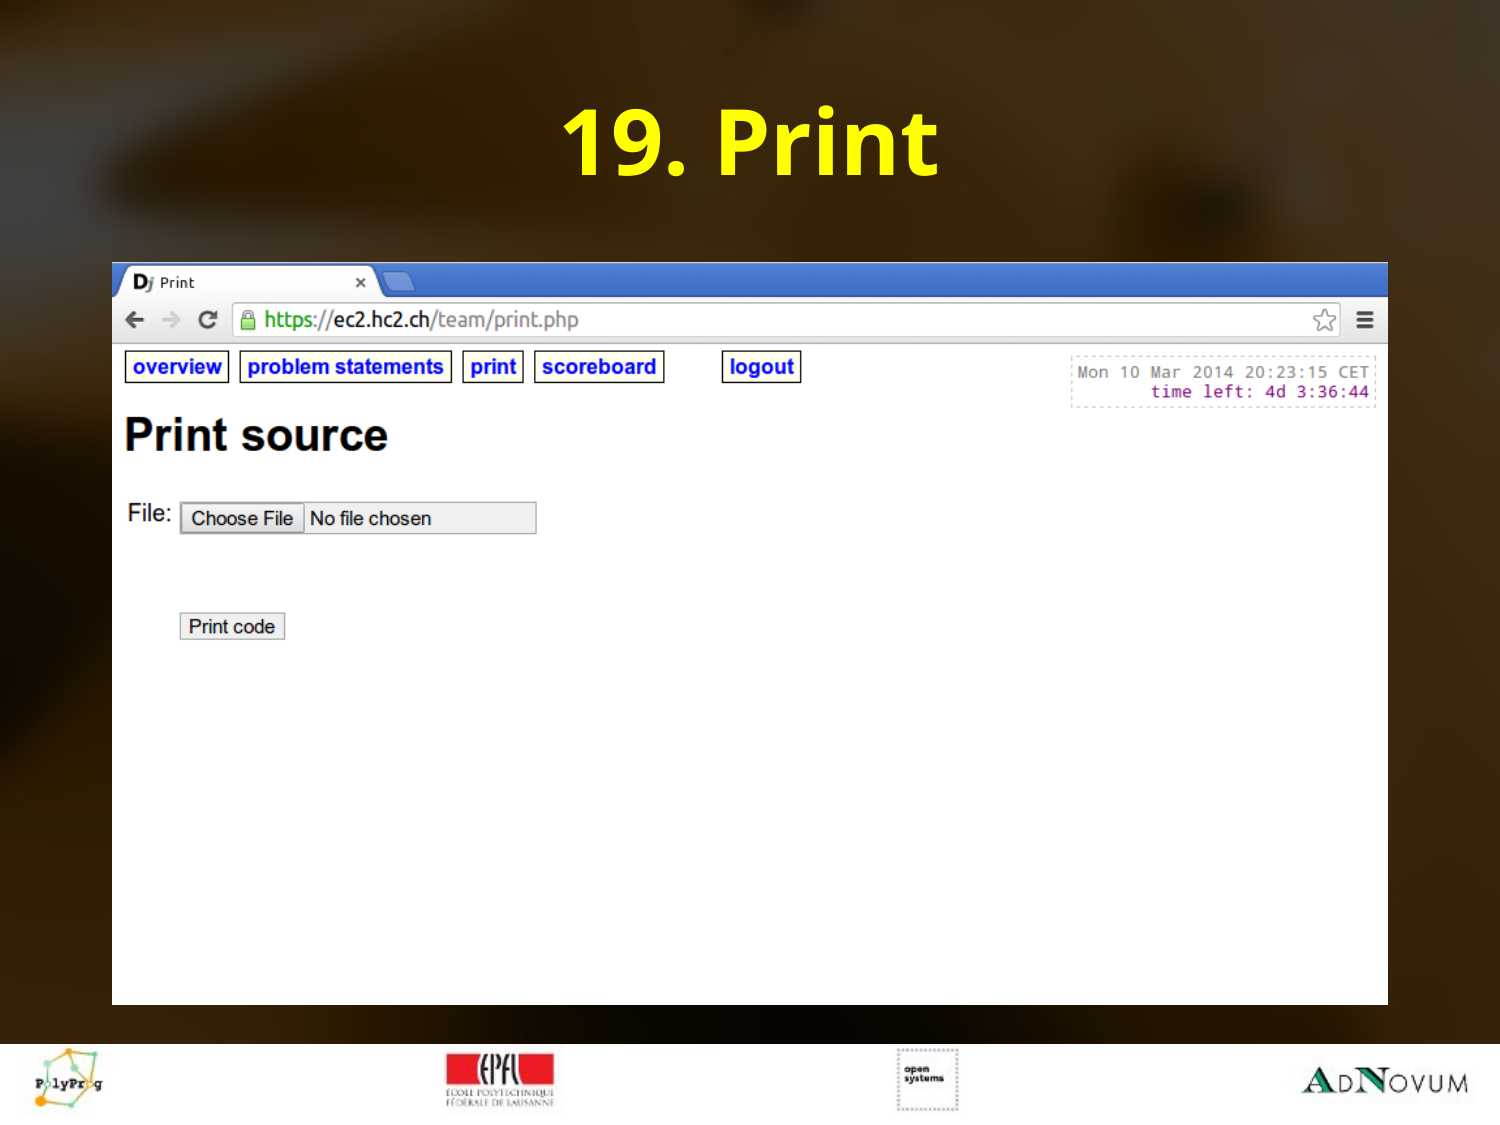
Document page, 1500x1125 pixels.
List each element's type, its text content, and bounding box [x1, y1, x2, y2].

title 19. Print [75, 45, 1425, 233]
picture [0, 0, 1500, 1120]
